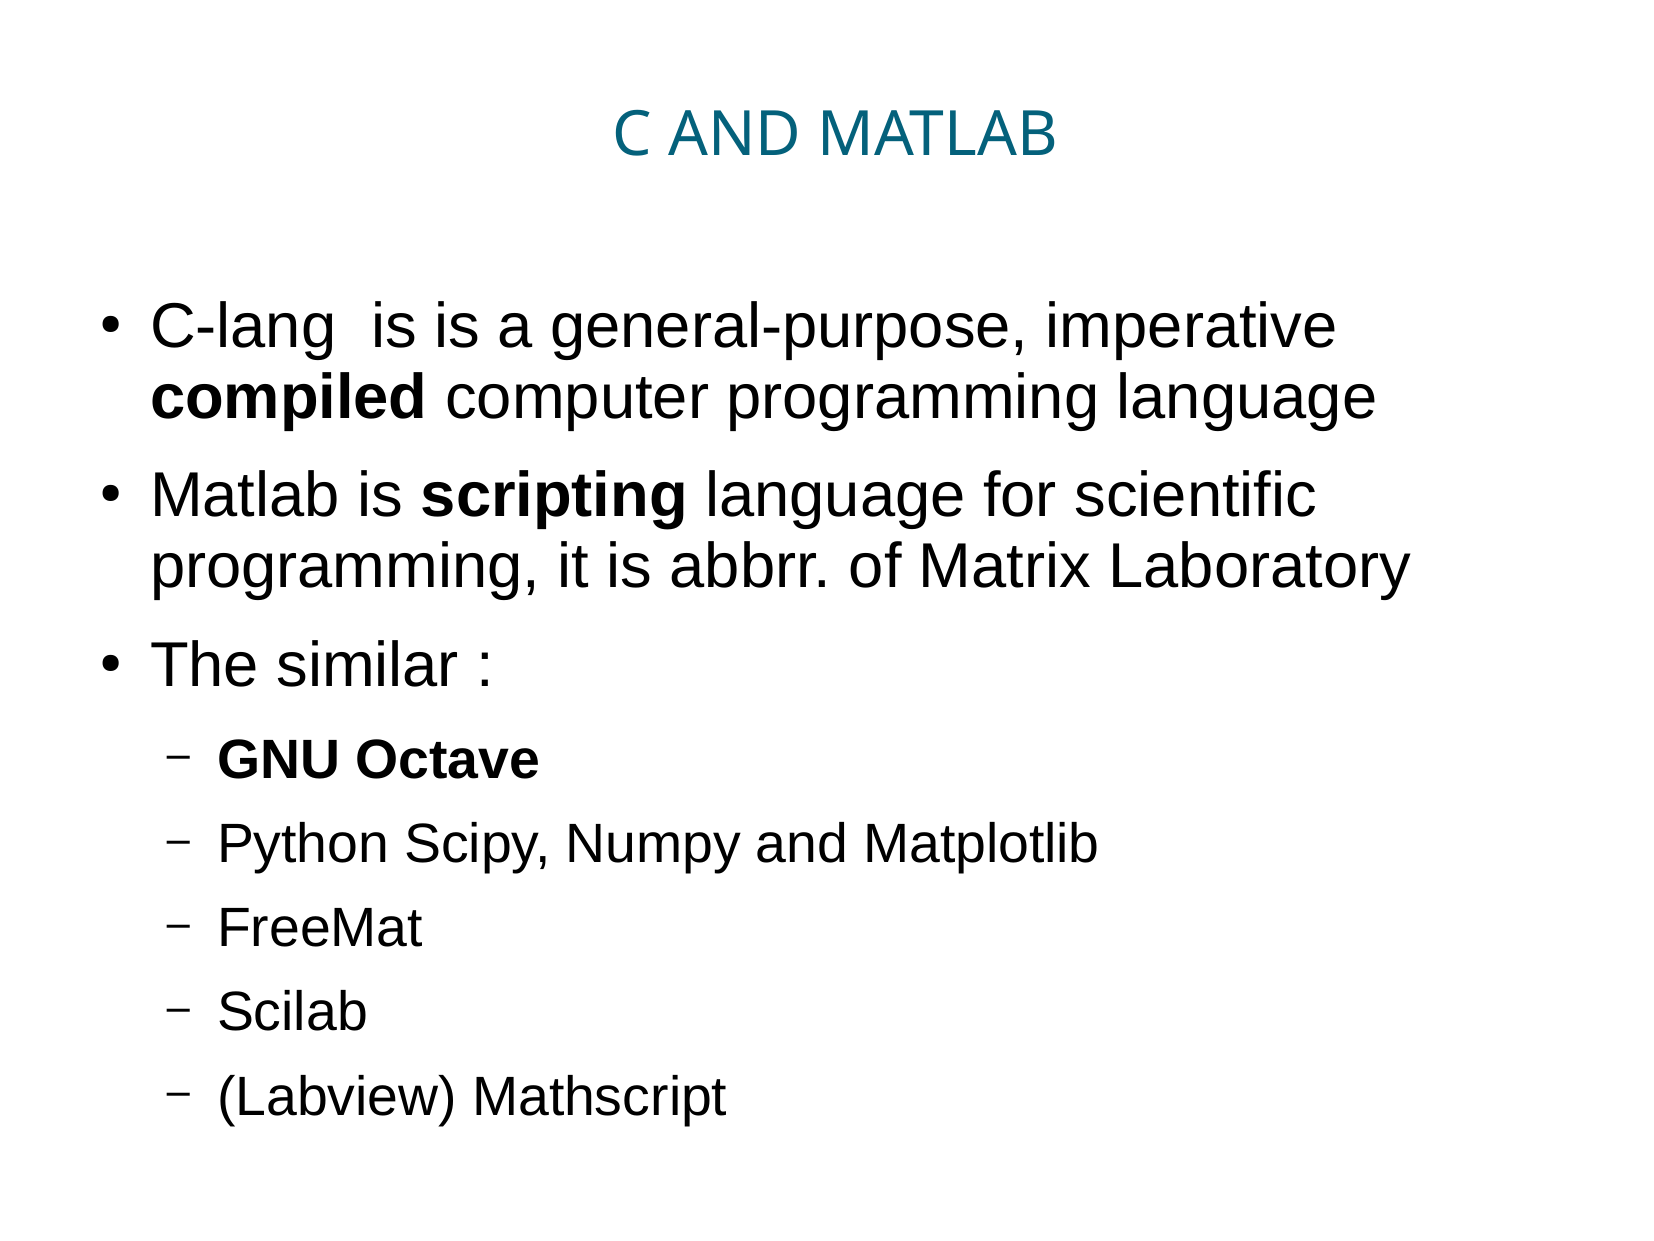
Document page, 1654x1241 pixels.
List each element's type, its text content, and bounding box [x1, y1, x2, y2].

text_box C AND MATLAB [291, 80, 1380, 183]
list C-lang is is a general-purpose, imperative compiled computer programming language Matlab is scripting language for scientific programming, it is abbrr. of Matrix Laboratory The similar : GNU Octave Python Scipy, Numpy and Matplotlib FreeMat Scilab (Labview) Mathscript [82, 290, 1571, 1134]
